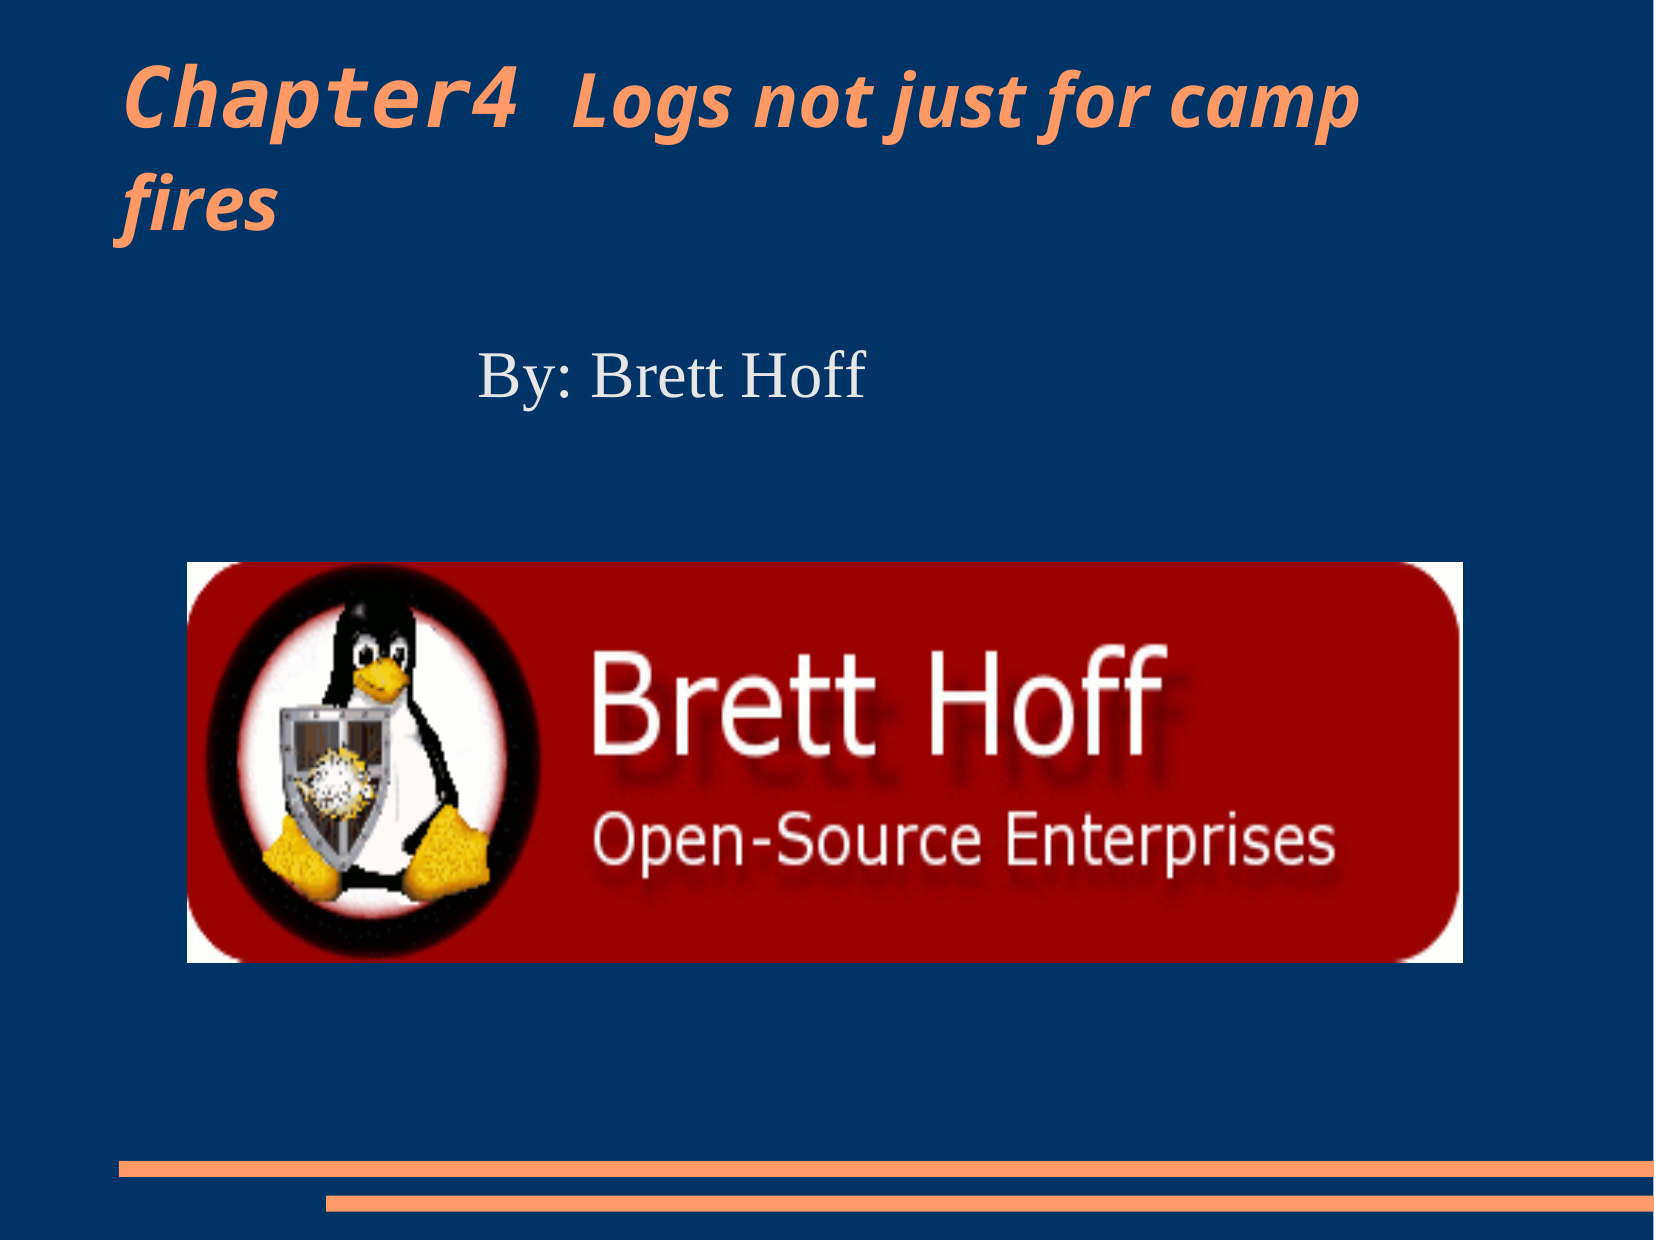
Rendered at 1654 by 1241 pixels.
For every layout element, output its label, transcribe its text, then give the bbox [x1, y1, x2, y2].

list By: Brett Hoff [460, 337, 1163, 562]
title Chapter4 Logs not just for camp fires [121, 46, 1534, 254]
picture [187, 562, 1463, 963]
